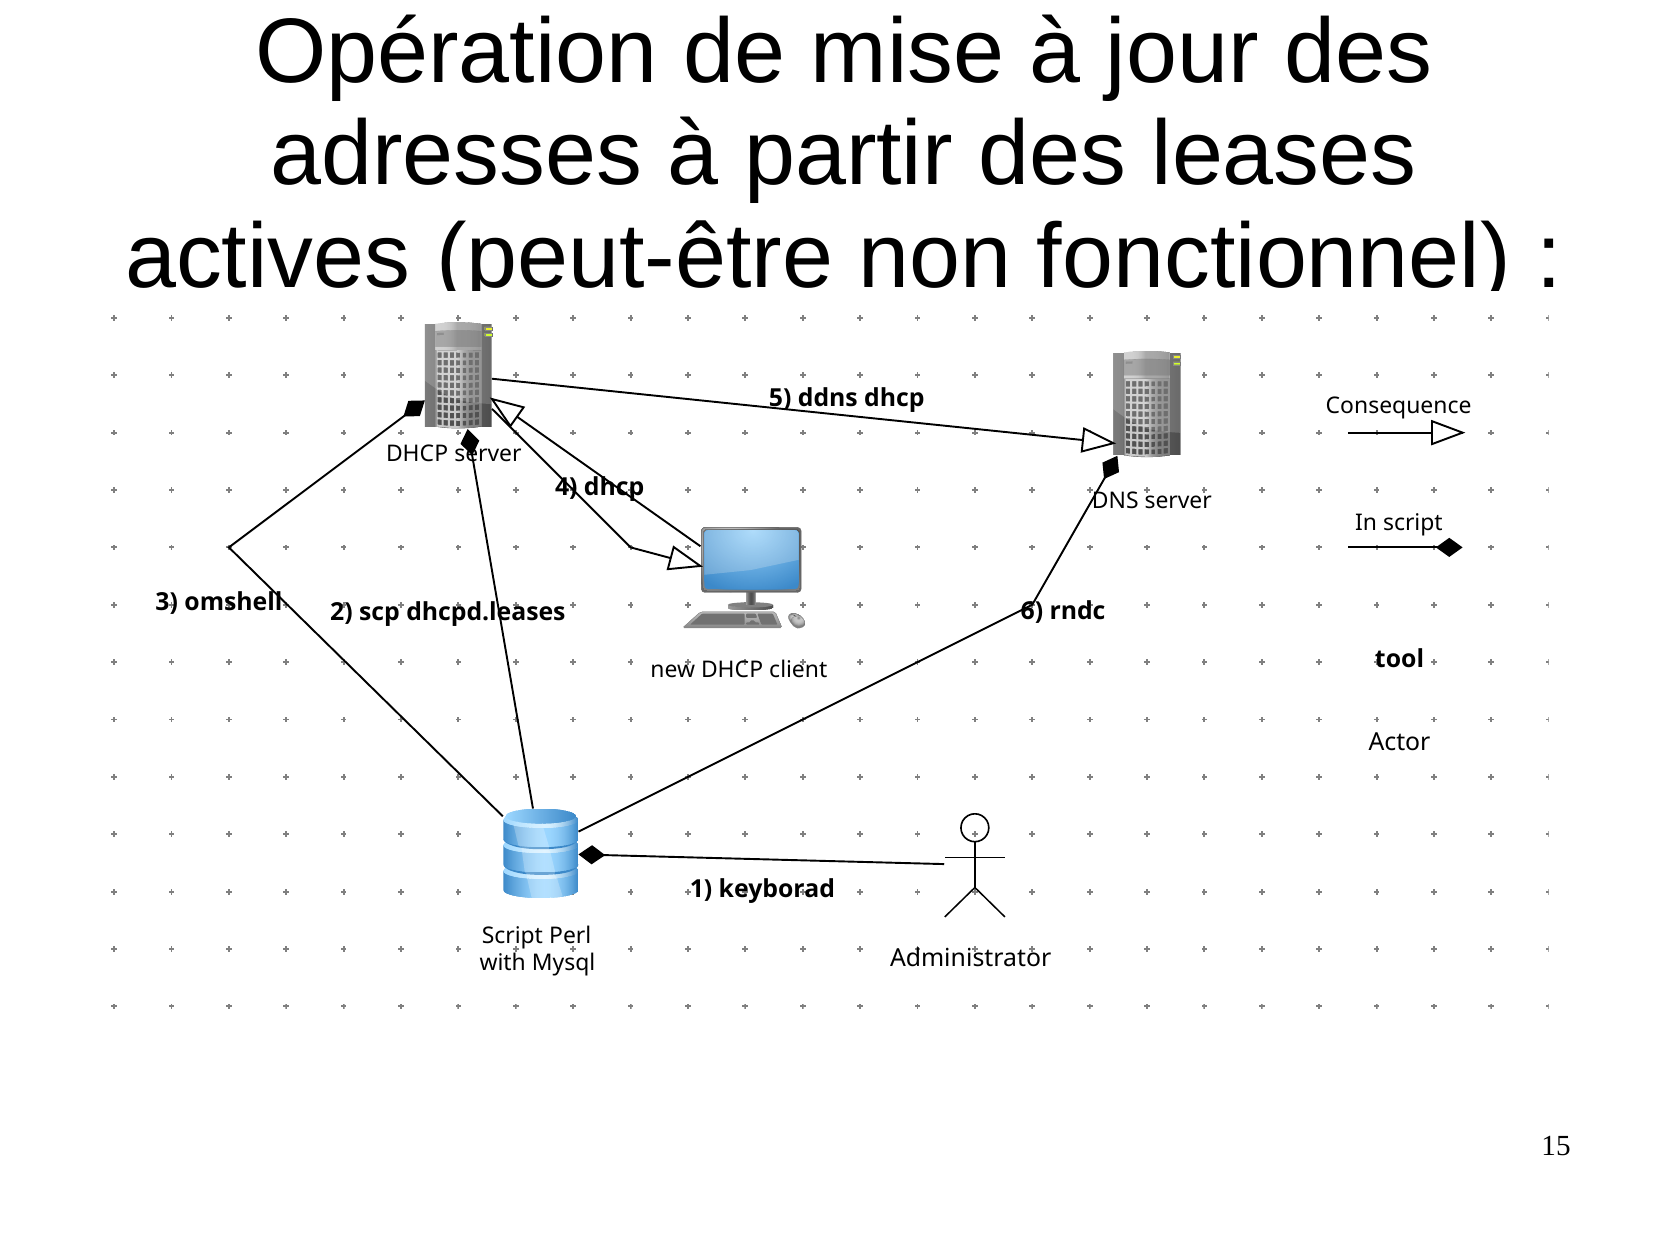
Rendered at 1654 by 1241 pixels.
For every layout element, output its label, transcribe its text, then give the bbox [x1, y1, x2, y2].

title Opération de mise à jour des adresses à partir des leases actives (peut-être non fonctionnel) : [82, 0, 1571, 307]
picture [103, 290, 1550, 1010]
